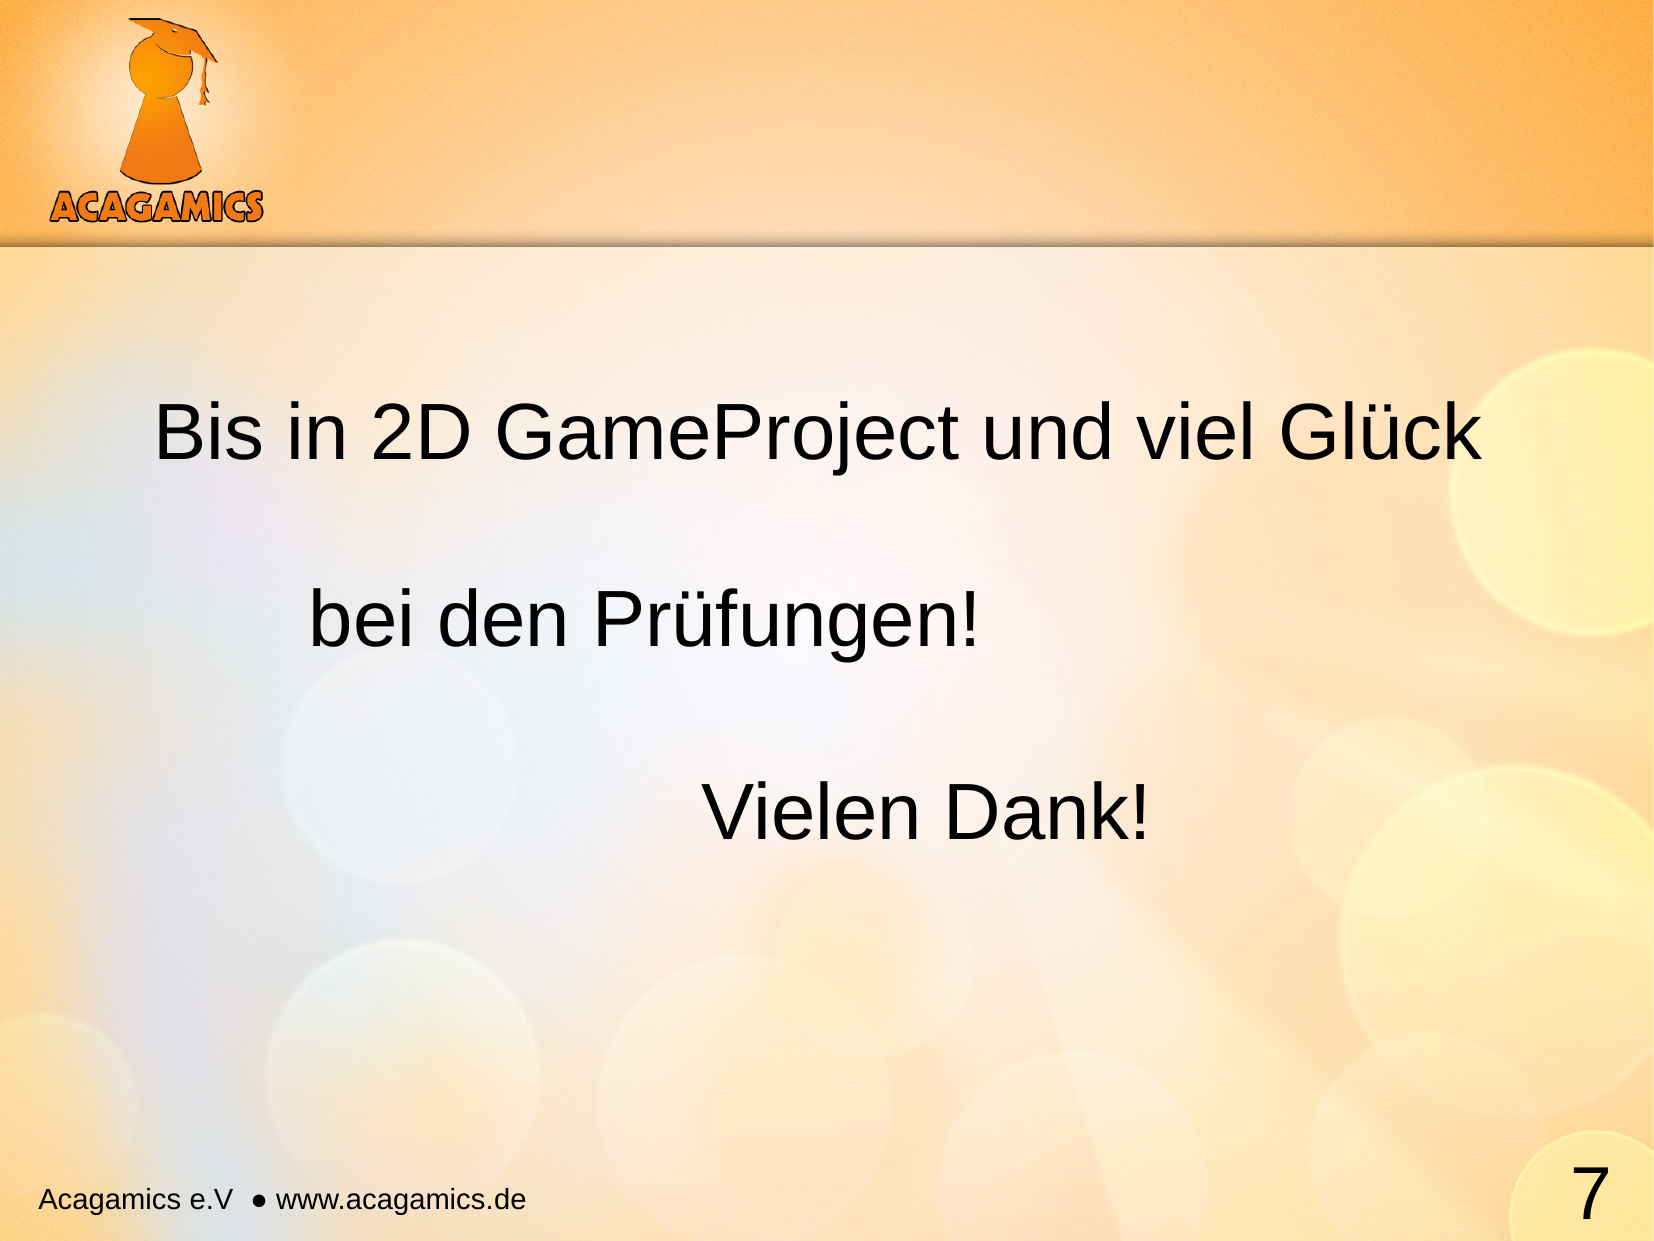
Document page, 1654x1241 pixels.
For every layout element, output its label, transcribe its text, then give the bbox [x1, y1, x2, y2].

picture [0, 0, 1654, 1241]
list Bis in 2D GameProject und viel Glück bei den Prüfungen! Vielen Dank! [82, 290, 1571, 1109]
